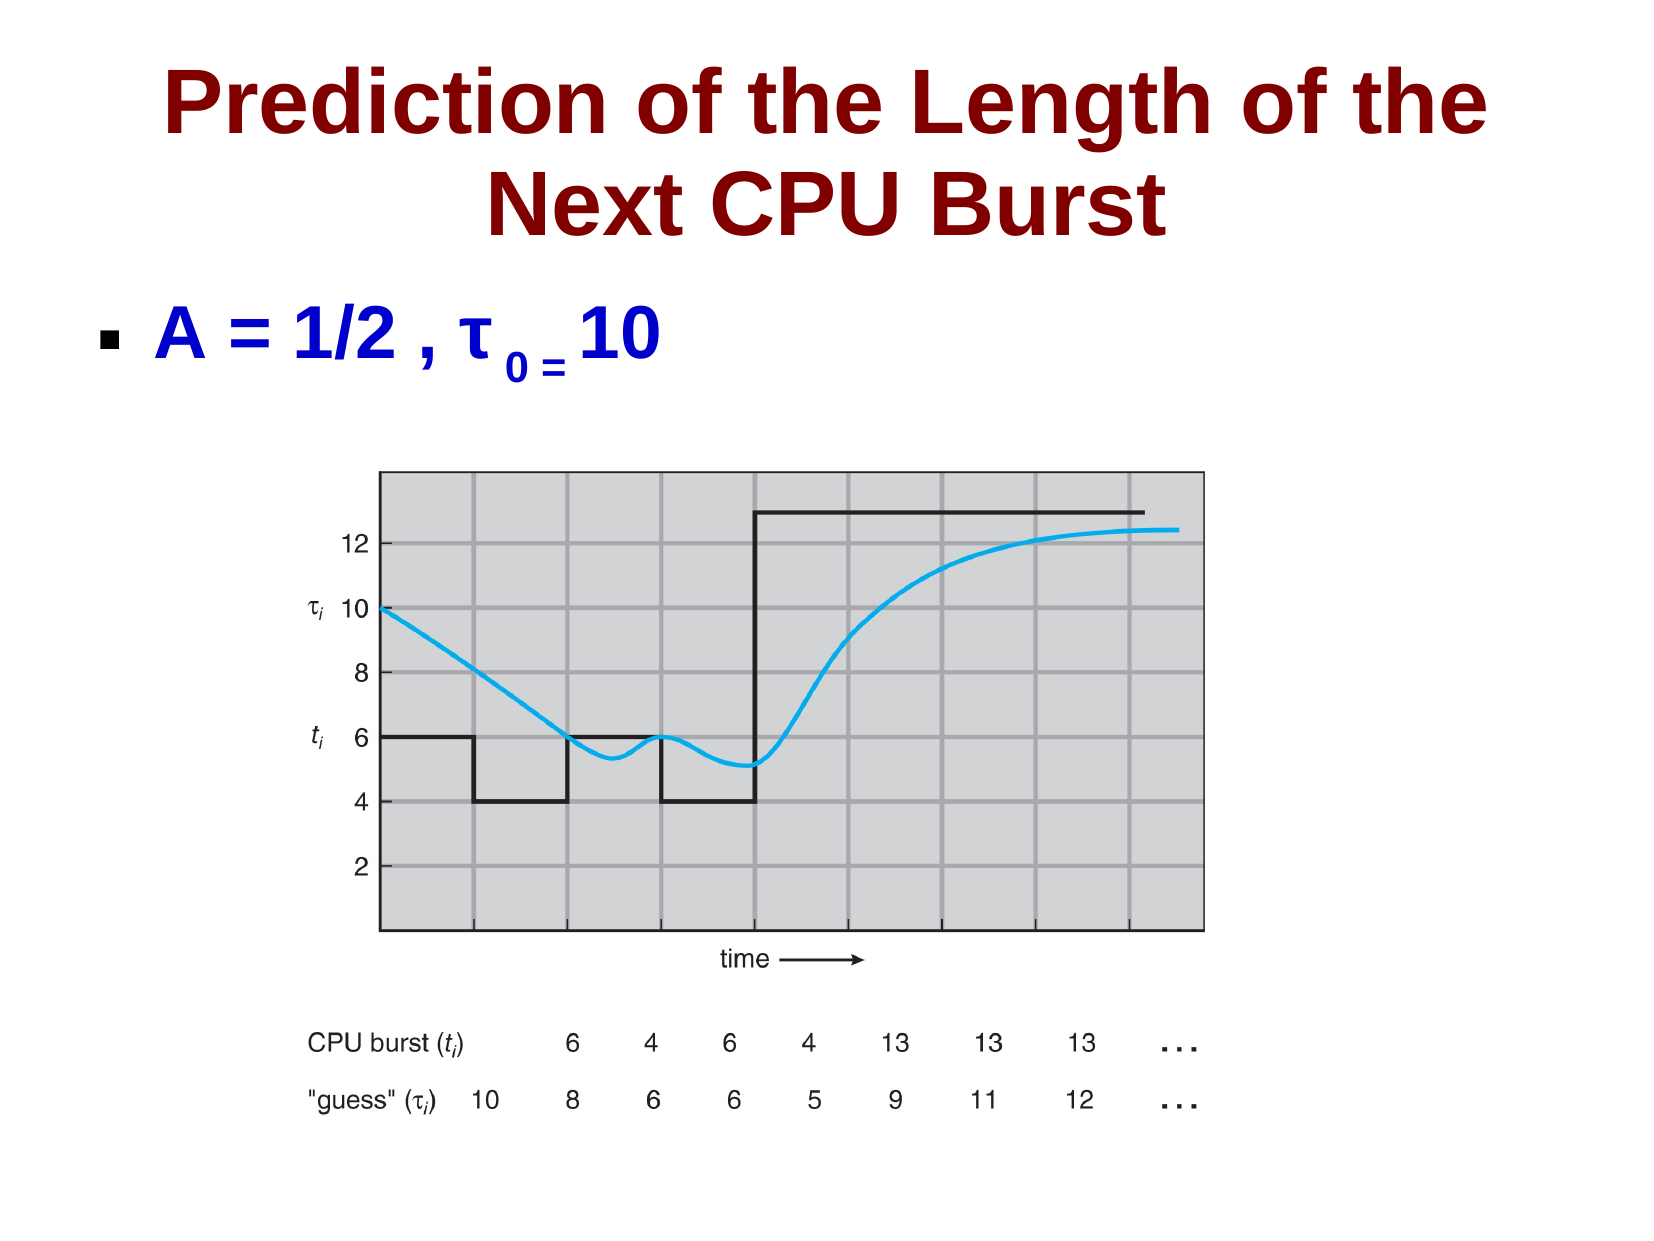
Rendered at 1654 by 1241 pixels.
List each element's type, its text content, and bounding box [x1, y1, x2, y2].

list Α = 1/2 , τ 0 = 10 [82, 290, 1571, 1010]
title Prediction of the Length of the Next CPU Burst [82, 49, 1571, 257]
picture [307, 471, 1205, 1123]
